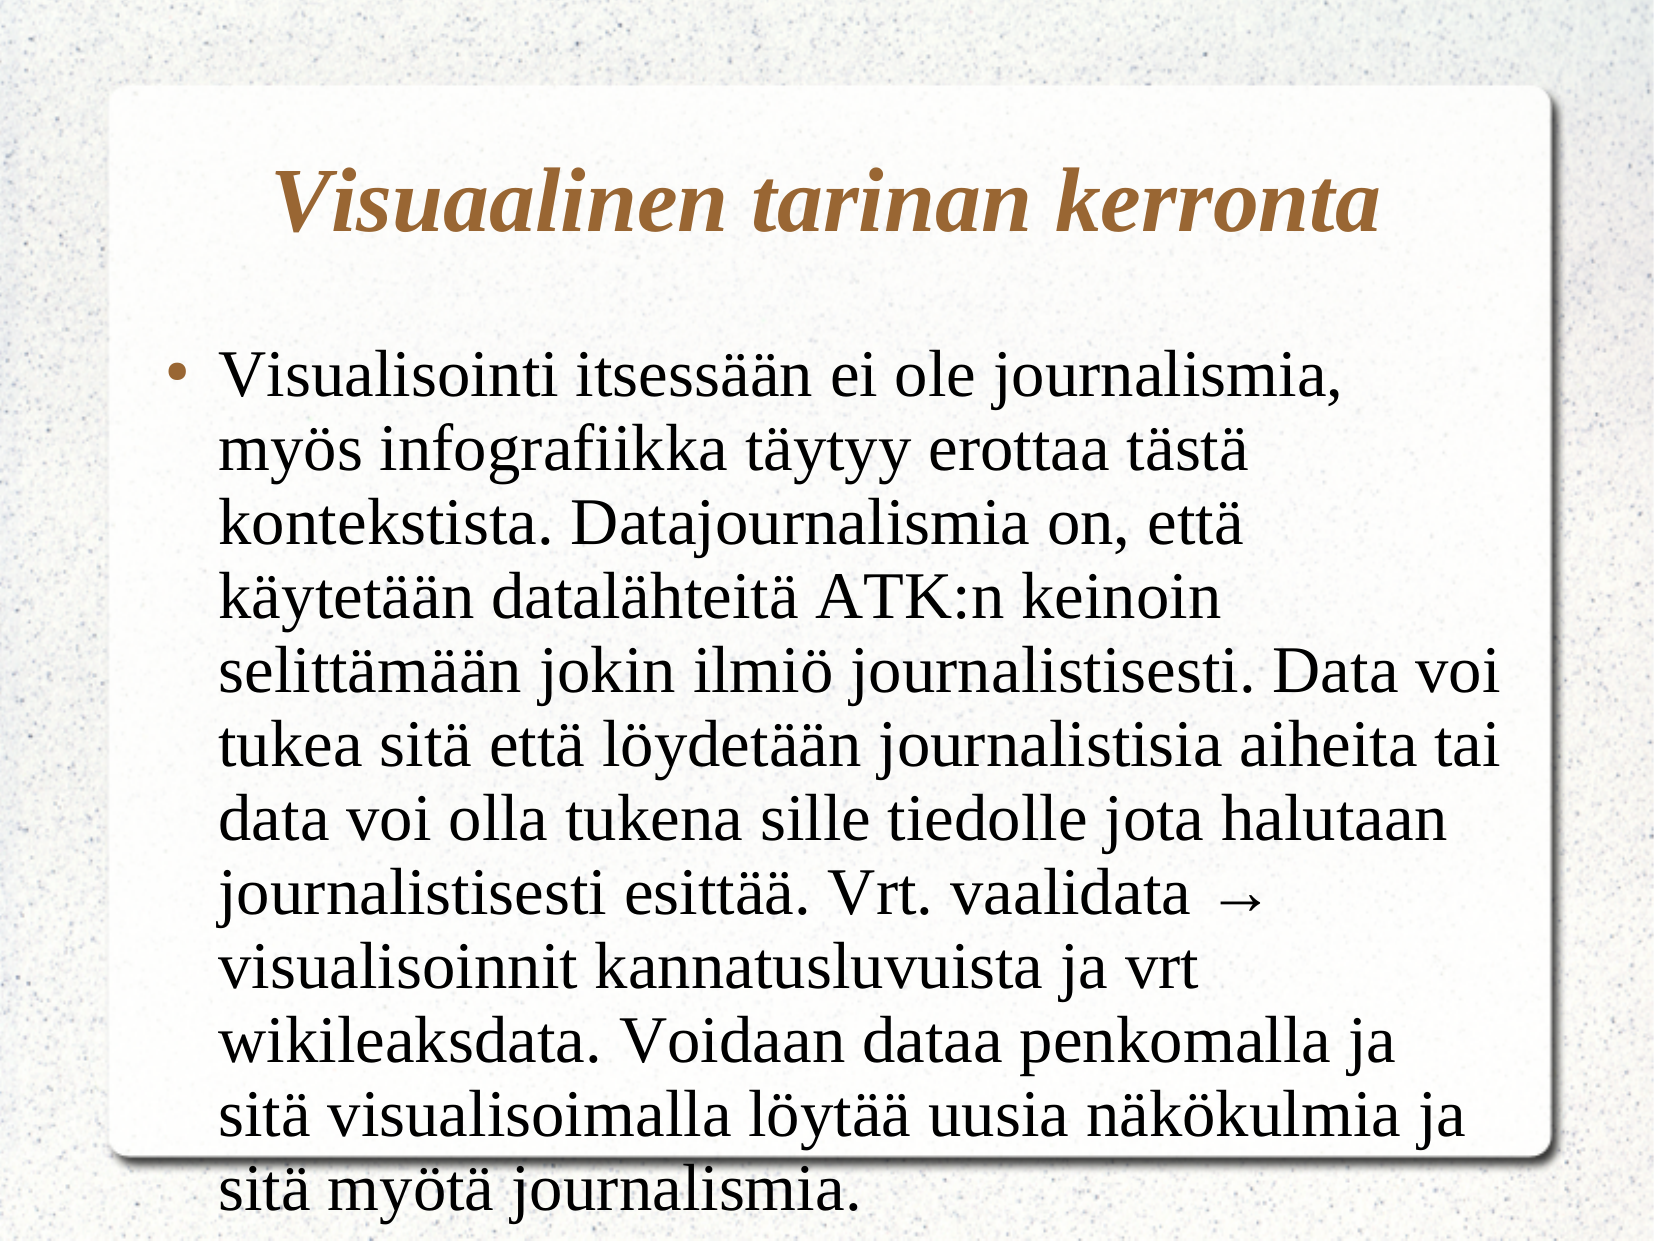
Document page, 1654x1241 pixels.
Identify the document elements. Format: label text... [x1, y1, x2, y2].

picture [0, 0, 1654, 1241]
title Visuaalinen tarinan kerronta [118, 96, 1536, 304]
list Visualisointi itsessään ei ole journalismia, myös infografiikka täytyy erottaa tästä kontekstista. Datajournalismia on, että käytetään datalähteitä ATK:n keinoin selittämään jokin ilmiö journalistisesti. Data voi tukea sitä että löydetään journalistisia aiheita tai data voi olla tukena sille tiedolle jota halutaan journalistisesti esittää. Vrt. vaalidata → visualisoinnit kannatusluvuista ja vrt wikileaksdata. Voidaan dataa penkomalla ja sitä visualisoimalla löytää uusia näkökulmia ja sitä myötä journalismia. [147, 336, 1506, 1056]
